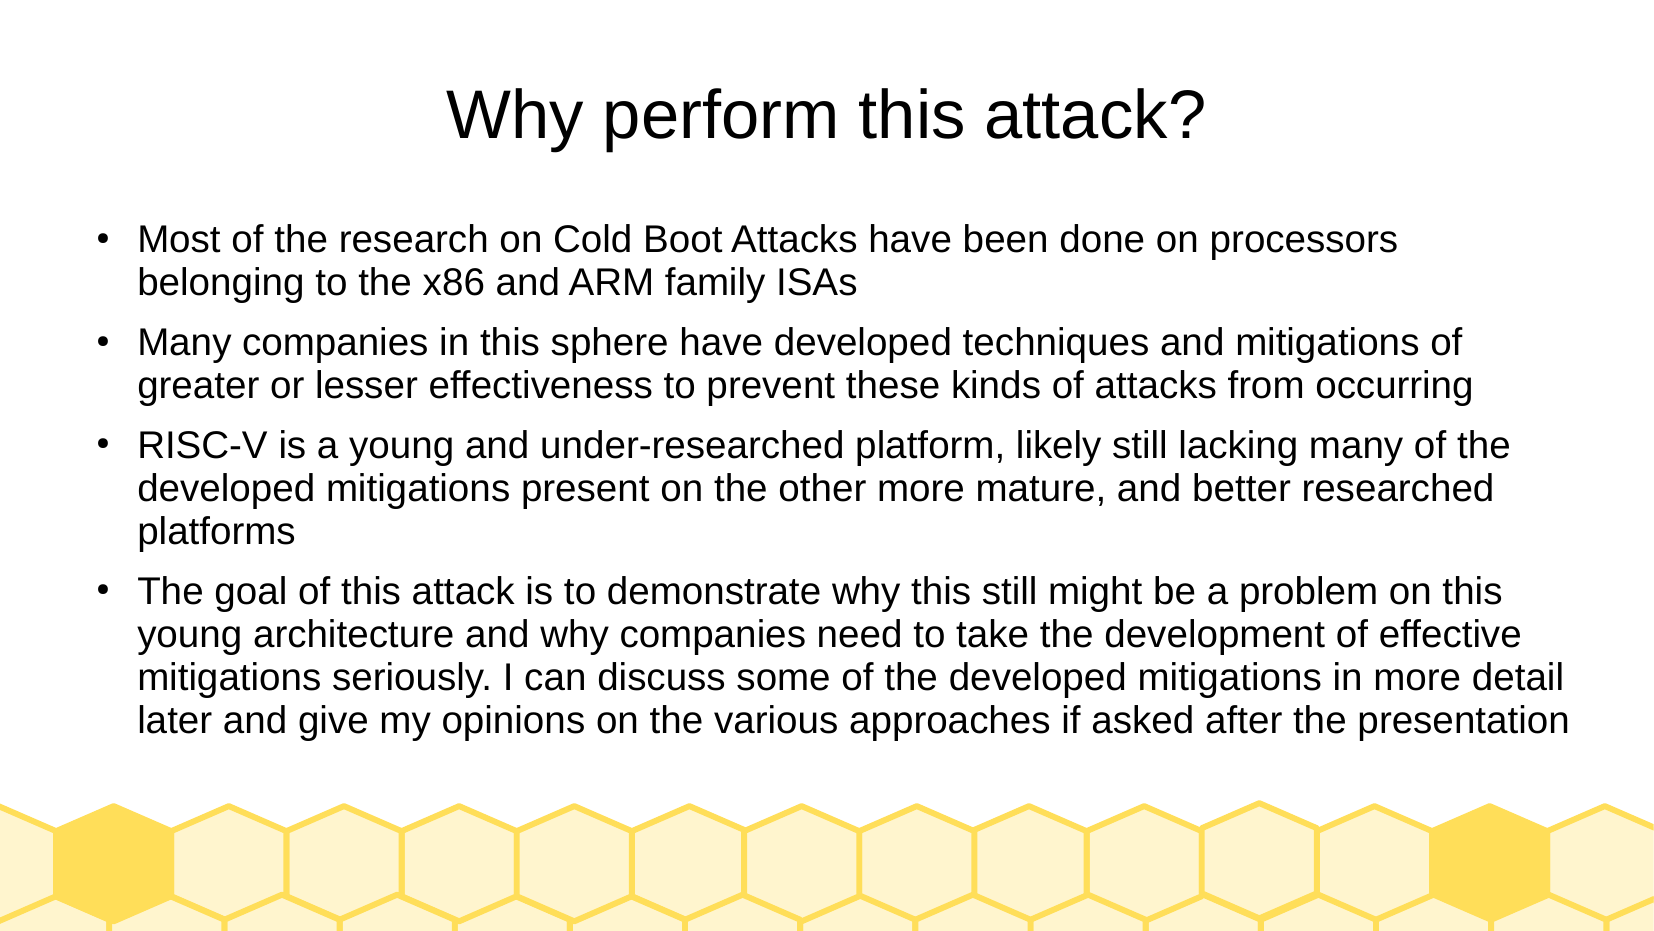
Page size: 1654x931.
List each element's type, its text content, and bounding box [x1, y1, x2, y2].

title Why perform this attack? [82, 37, 1571, 193]
list Most of the research on Cold Boot Attacks have been done on processors belonging to the x86 and ARM family ISAs Many companies in this sphere have developed techniques and mitigations of greater or lesser effectiveness to prevent these kinds of attacks from occurring RISC-V is a young and under-researched platform, likely still lacking many of the developed mitigations present on the other more mature, and better researched platforms The goal of this attack is to demonstrate why this still might be a problem on this young architecture and why companies need to take the development of effective mitigations seriously. I can discuss some of the developed mitigations in more detail later and give my opinions on the various approaches if asked after the presentation [82, 217, 1571, 758]
